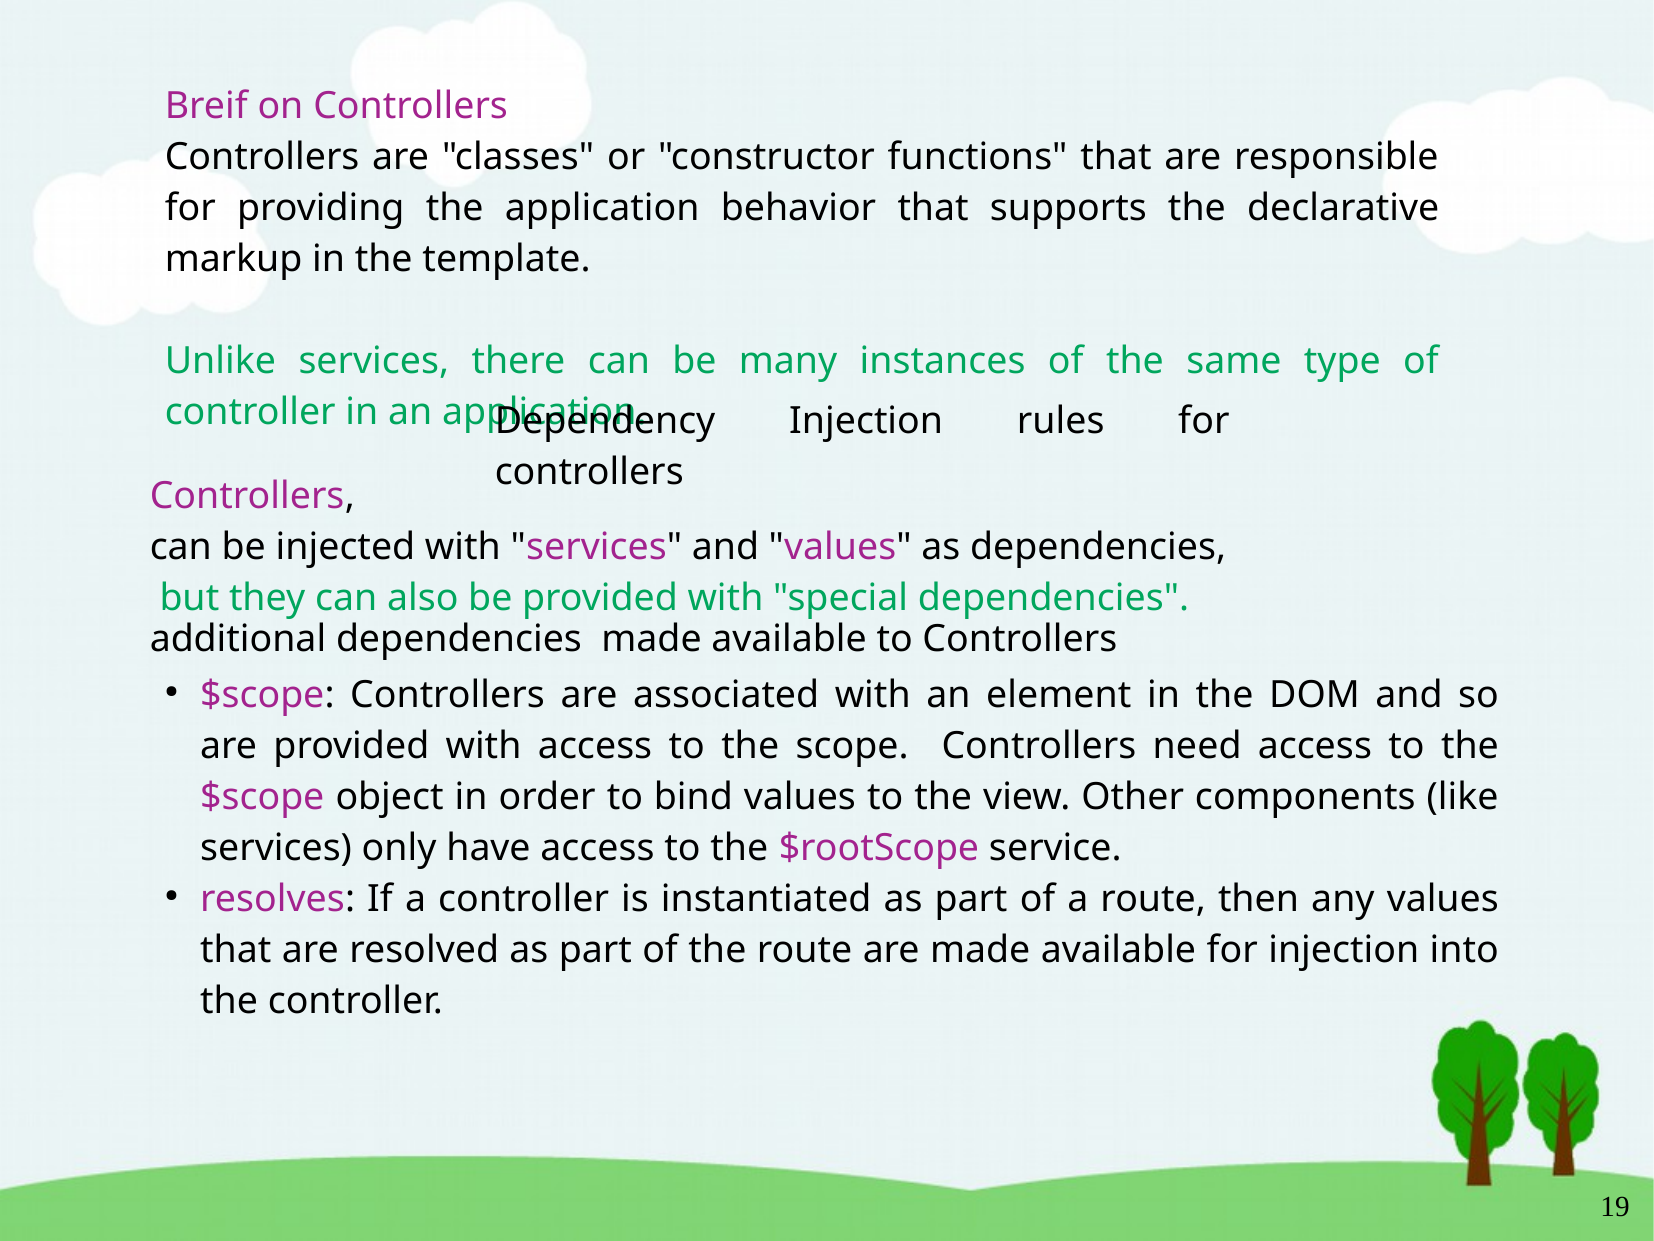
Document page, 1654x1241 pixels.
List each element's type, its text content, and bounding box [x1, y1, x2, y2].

text_box Dependency Injection rules for controllers [480, 386, 1246, 484]
text_box additional dependencies made available to Controllers [135, 603, 1441, 661]
text_box $scope: Controllers are associated with an element in the DOM and so are provided with access to the scope. Controllers need access to the $scope object in order to bind values to the view. Other components (like services) only have access to the $rootScope service. resolves: If a controller is instantiated as part of a route, then any values that are resolved as part of the route are made available for injection into the controller. [150, 660, 1516, 964]
picture [0, 0, 1654, 1241]
text_box Controllers, can be injected with "services" and "values" as dependencies, but they can also be provided with "special dependencies". [135, 461, 1516, 601]
text_box Breif on Controllers Controllers are "classes" or "constructor functions" that are responsible for providing the application behavior that supports the declarative markup in the template. Unlike services, there can be many instances of the same type of controller in an application. [150, 71, 1456, 376]
